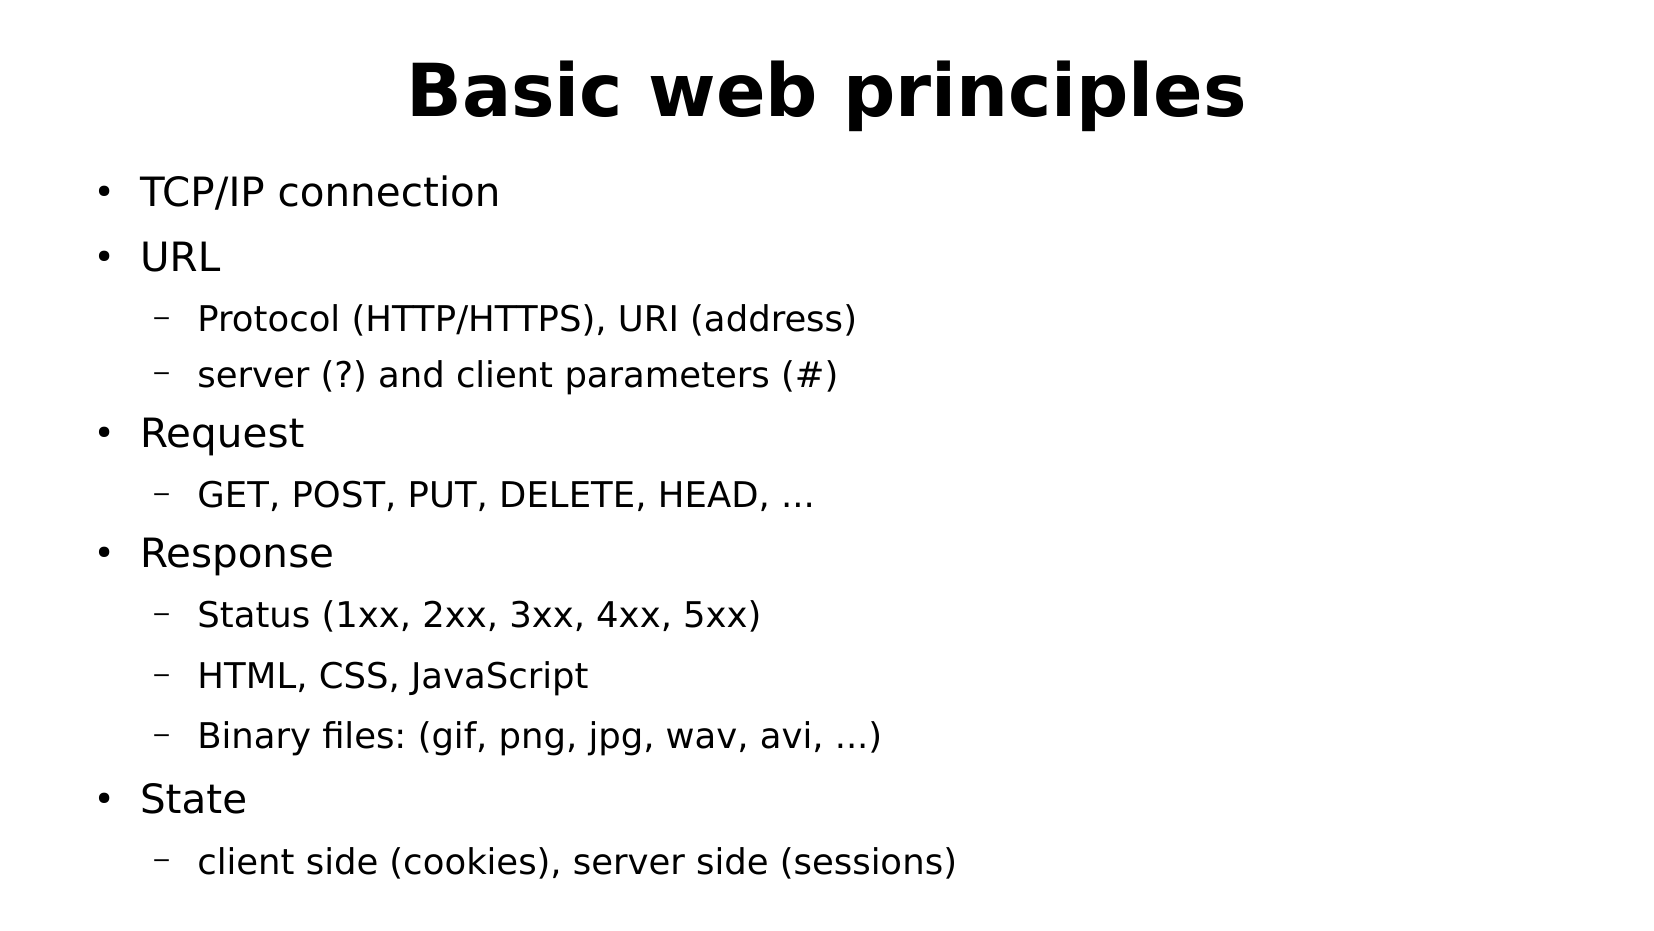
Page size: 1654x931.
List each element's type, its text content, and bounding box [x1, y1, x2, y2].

title Basic web principles [82, 37, 1571, 147]
list TCP/IP connection URL Protocol (HTTP/HTTPS), URI (address) server (?) and client parameters (#) Request GET, POST, PUT, DELETE, HEAD, ... Response Status (1xx, 2xx, 3xx, 4xx, 5xx) HTML, CSS, JavaScript Binary files: (gif, png, jpg, wav, avi, ...) State client side (cookies), server side (sessions) [82, 168, 1538, 889]
